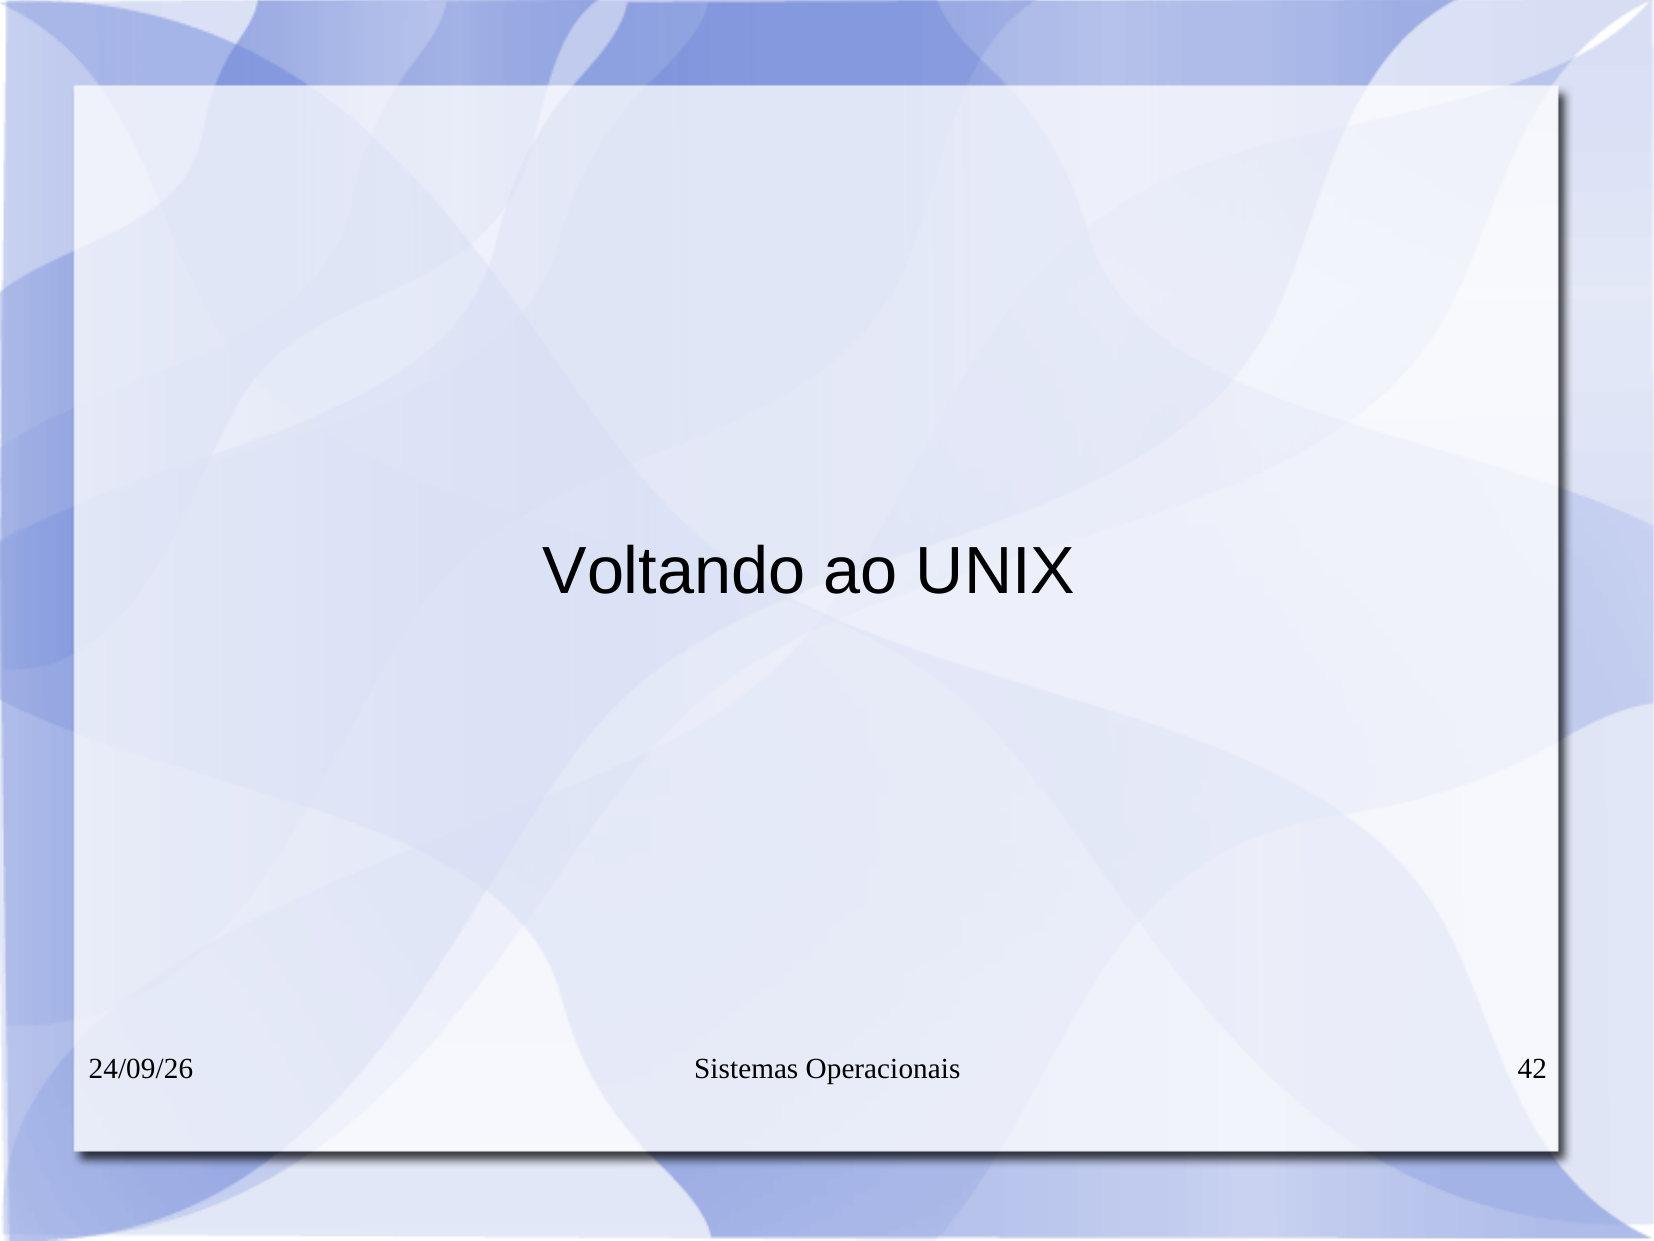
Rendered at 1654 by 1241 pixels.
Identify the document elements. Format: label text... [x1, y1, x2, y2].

picture [0, 0, 1654, 1241]
subtitle Voltando ao UNIX [82, 90, 1536, 1051]
